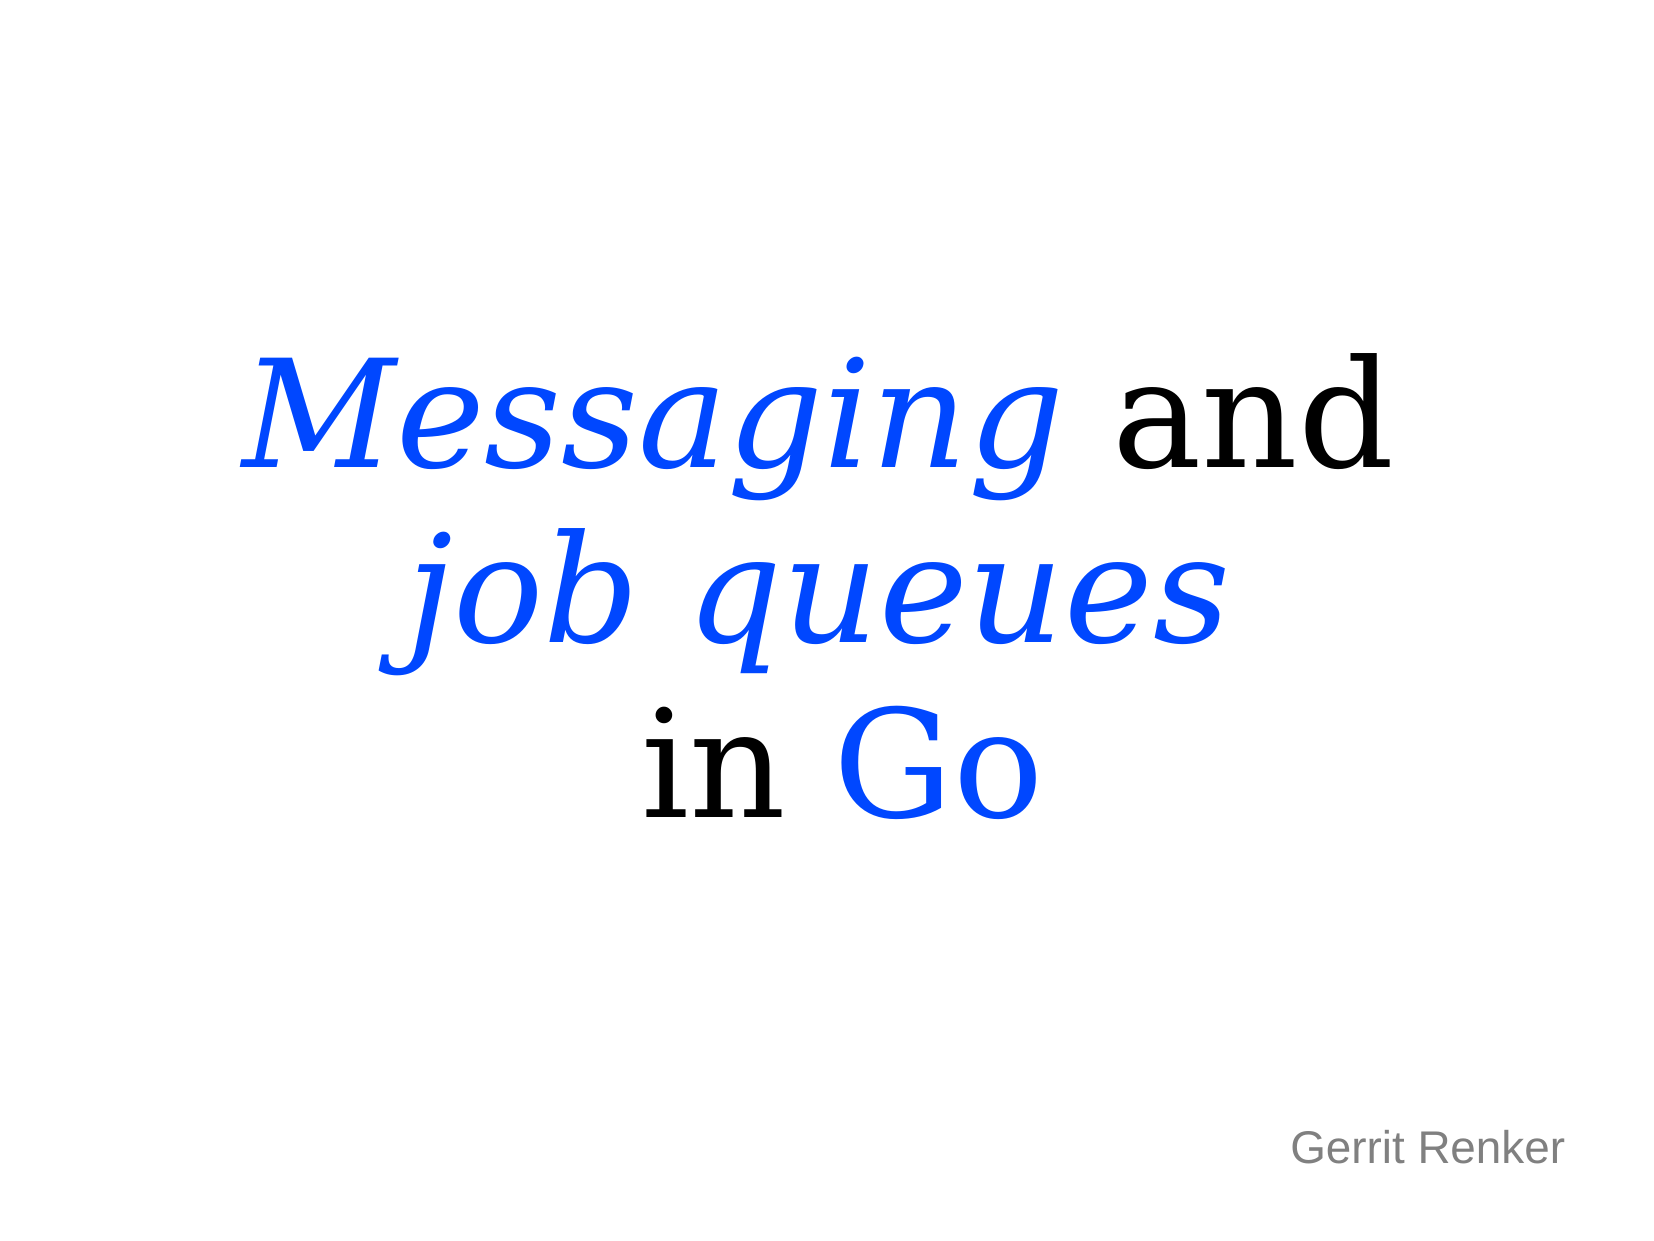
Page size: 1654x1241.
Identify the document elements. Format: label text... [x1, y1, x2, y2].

text_box Gerrit Renker [1275, 1115, 1581, 1182]
subtitle Messaging and job queues in Go [94, 183, 1591, 999]
